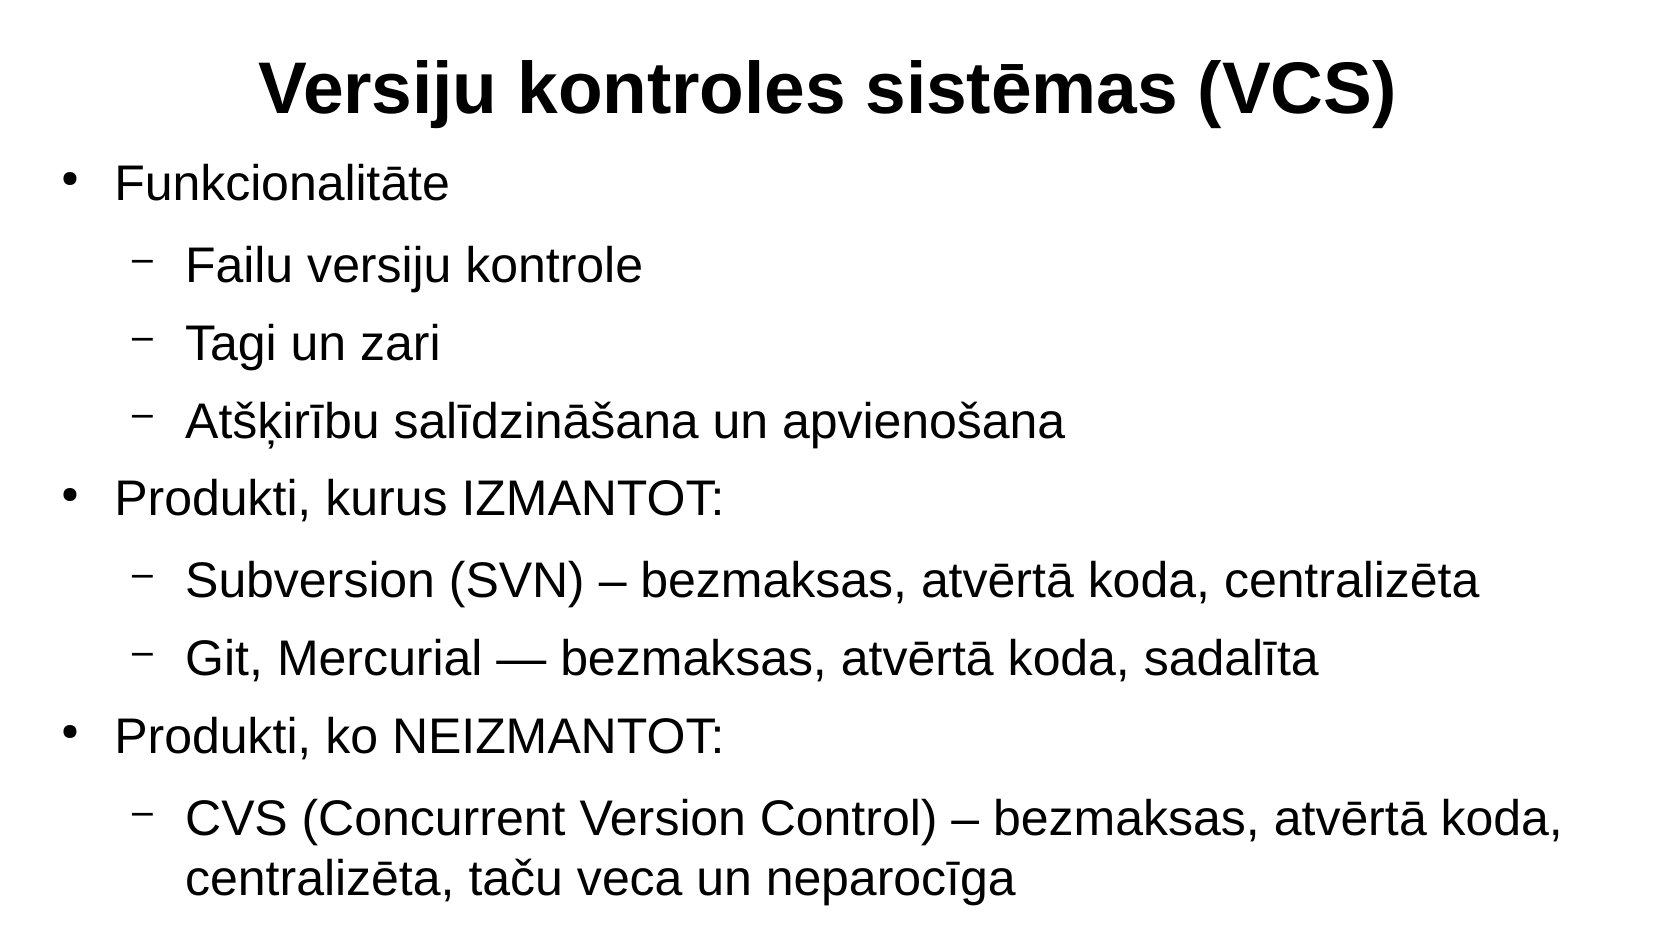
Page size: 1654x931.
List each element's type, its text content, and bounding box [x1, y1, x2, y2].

title Versiju kontroles sistēmas (VCS) [61, 8, 1595, 160]
list Funkcionalitāte Failu versiju kontrole Tagi un zari Atšķirību salīdzināšana un apvienošana Produkti, kurus IZMANTOT: Subversion (SVN) – bezmaksas, atvērtā koda, centralizēta Git, Mercurial — bezmaksas, atvērtā koda, sadalīta Produkti, ko NEIZMANTOT: CVS (Concurrent Version Control) – bezmaksas, atvērtā koda, centralizēta, taču veca un neparocīga IBM/Rational ClearCase, Perforce Helix, Microsoft TFVC (Team Foundation Version Control) — vecas, stīvas, centralizētas un slēgtā pirmkoda sistēmas [25, 144, 1628, 860]
